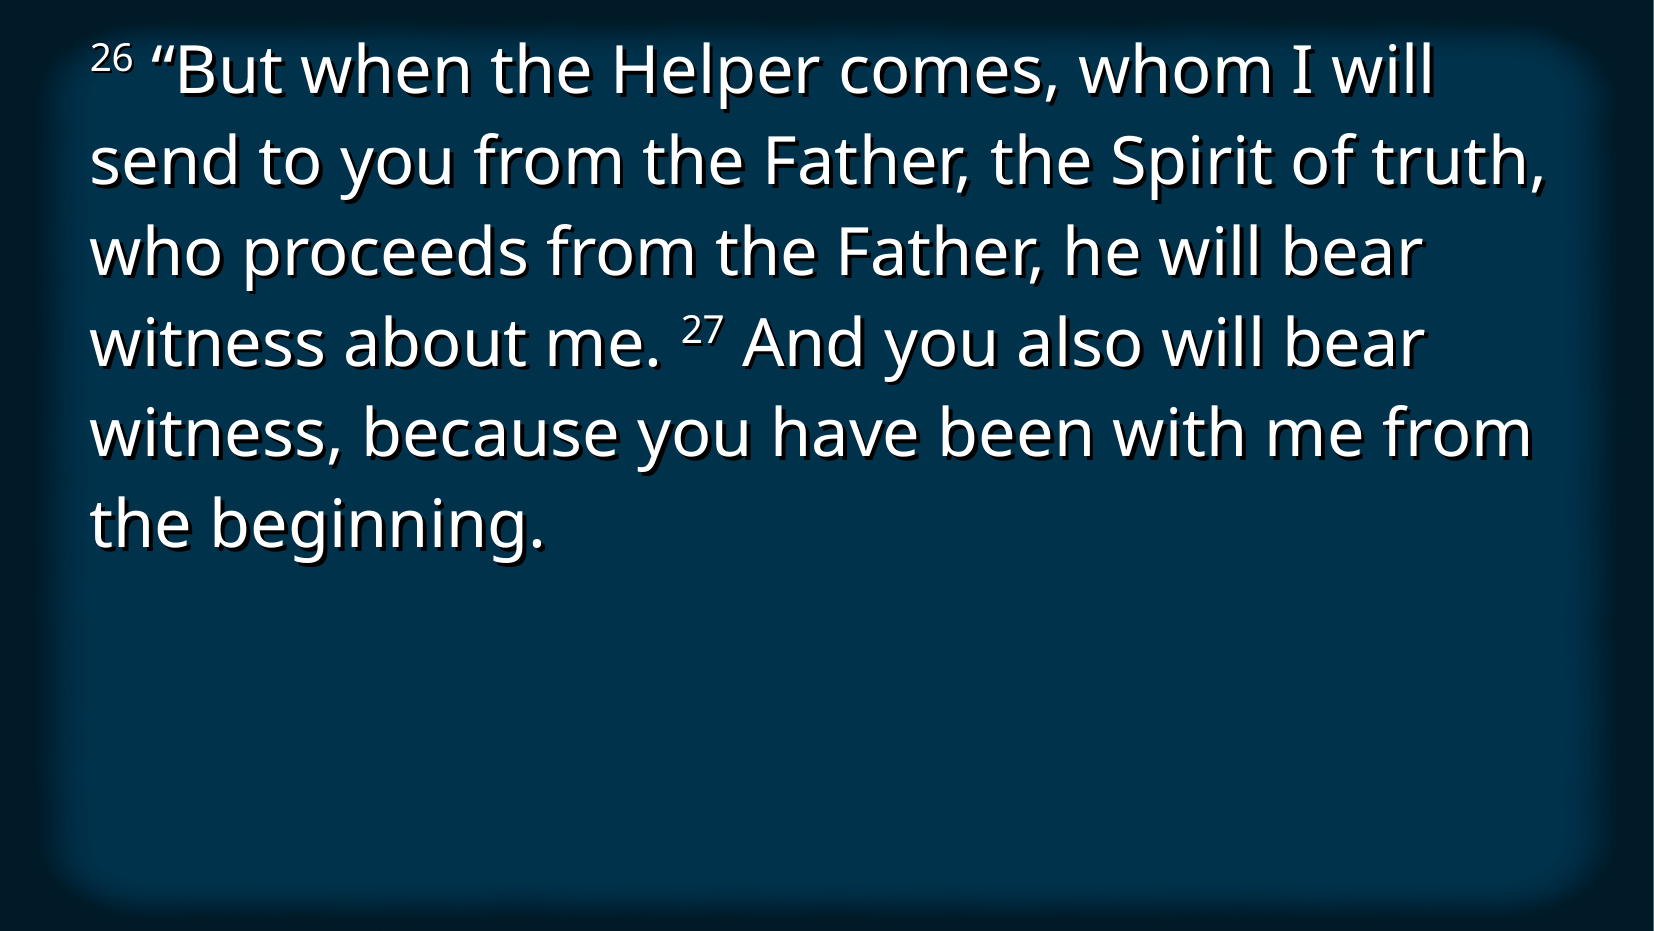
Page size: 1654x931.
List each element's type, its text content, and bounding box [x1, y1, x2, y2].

picture [0, 0, 1654, 931]
text_box 26 “But when the Helper comes, whom I will send to you from the Father, the Spirit of truth, who proceeds from the Father, he will bear witness about me. 27 And you also will bear witness, because you have been with me from the beginning. [75, 15, 1591, 563]
